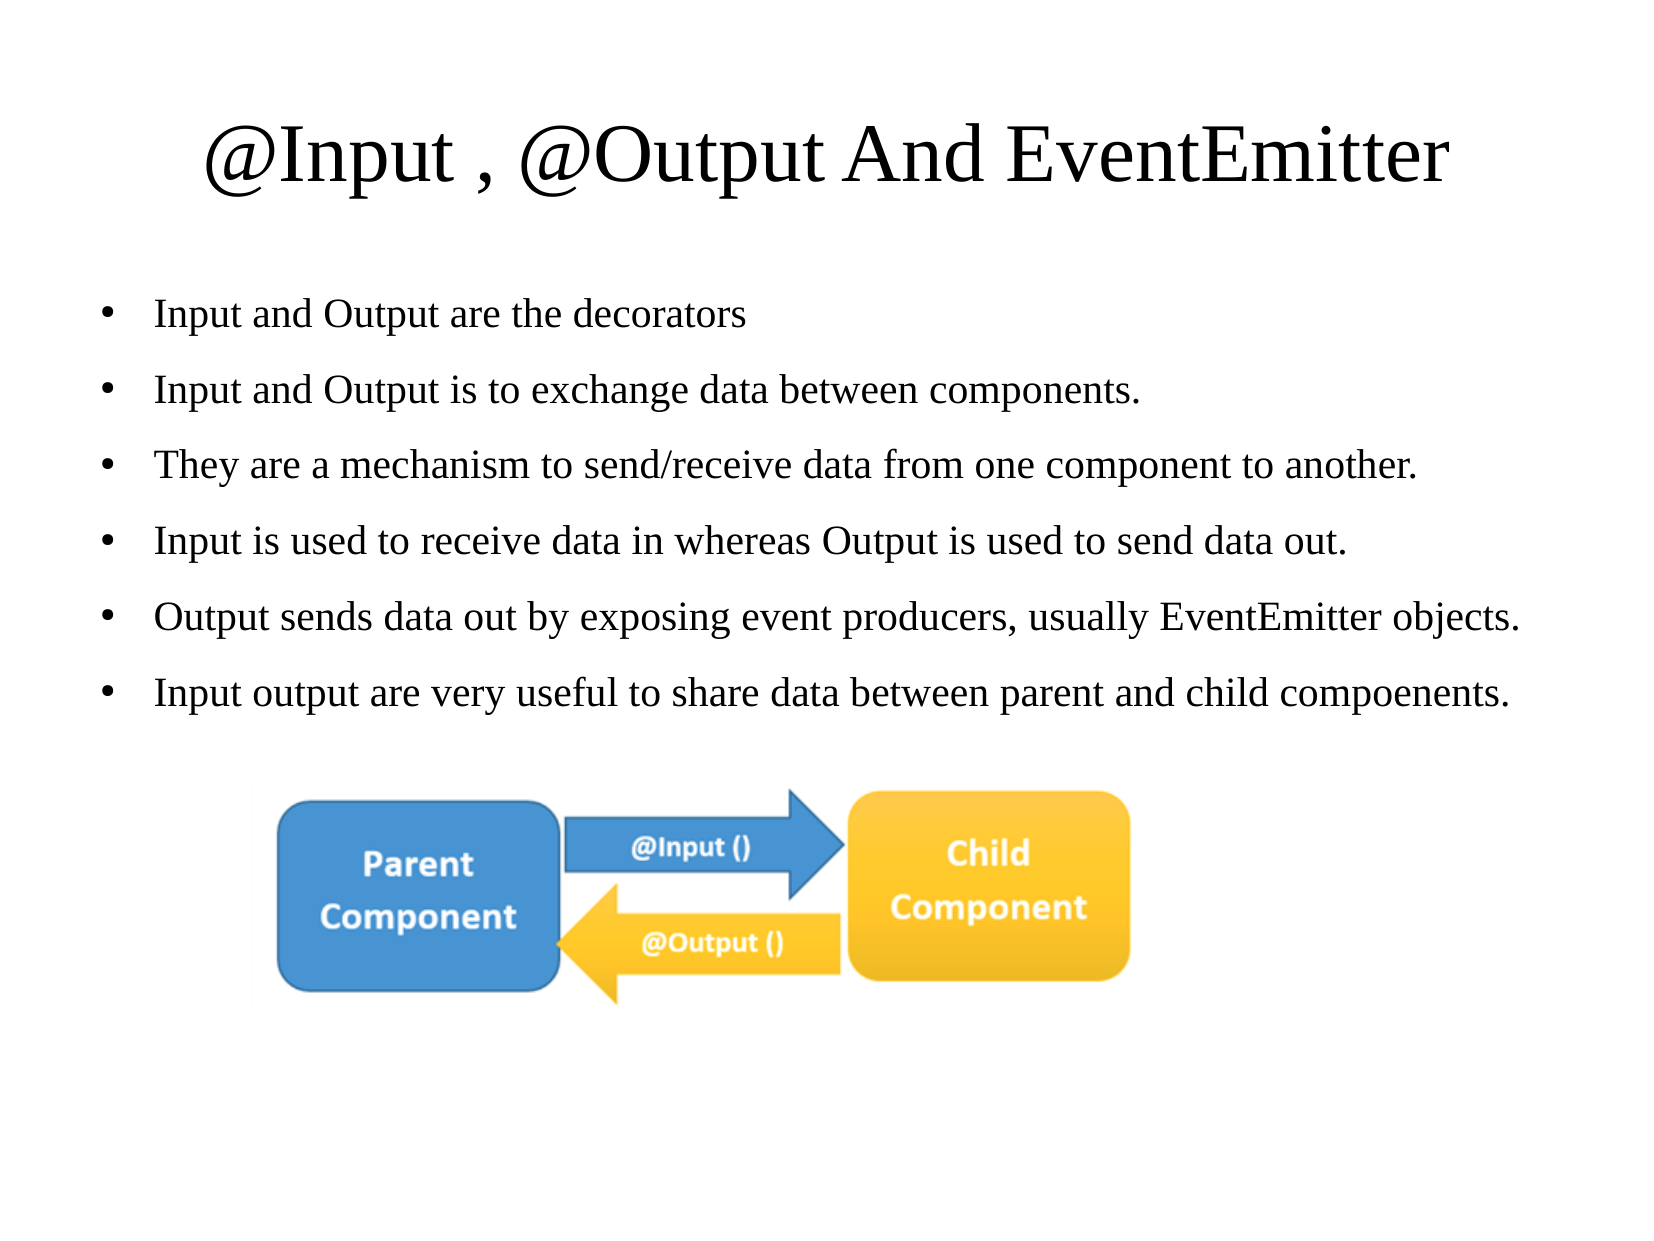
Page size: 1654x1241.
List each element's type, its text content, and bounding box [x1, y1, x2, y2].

picture [246, 781, 1158, 1010]
title @Input , @Output And EventEmitter [82, 49, 1571, 257]
list Input and Output are the decorators Input and Output is to exchange data between components. They are a mechanism to send/receive data from one component to another. Input is used to receive data in whereas Output is used to send data out. Output sends data out by exposing event producers, usually EventEmitter objects. Input output are very useful to share data between parent and child compoenents. [82, 290, 1571, 1010]
